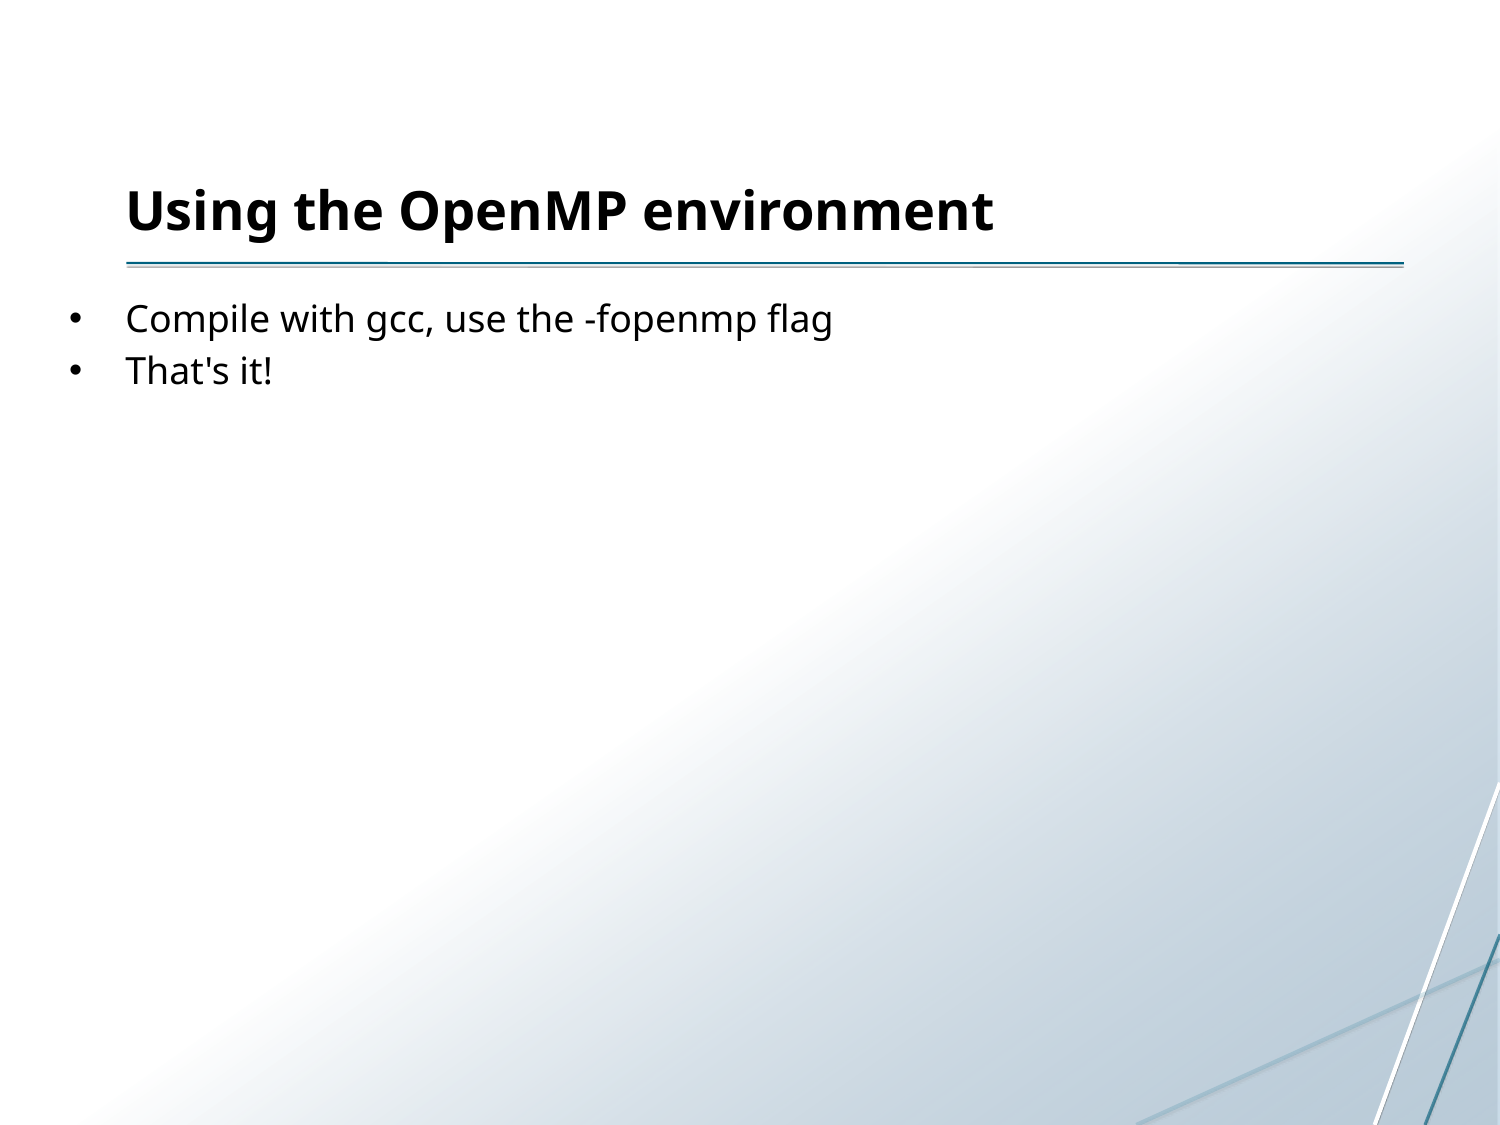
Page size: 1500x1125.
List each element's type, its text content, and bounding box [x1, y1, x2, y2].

title Using the OpenMP environment [109, 49, 1403, 249]
list Compile with gcc, use the -fopenmp flag That's it! [54, 287, 1404, 1005]
